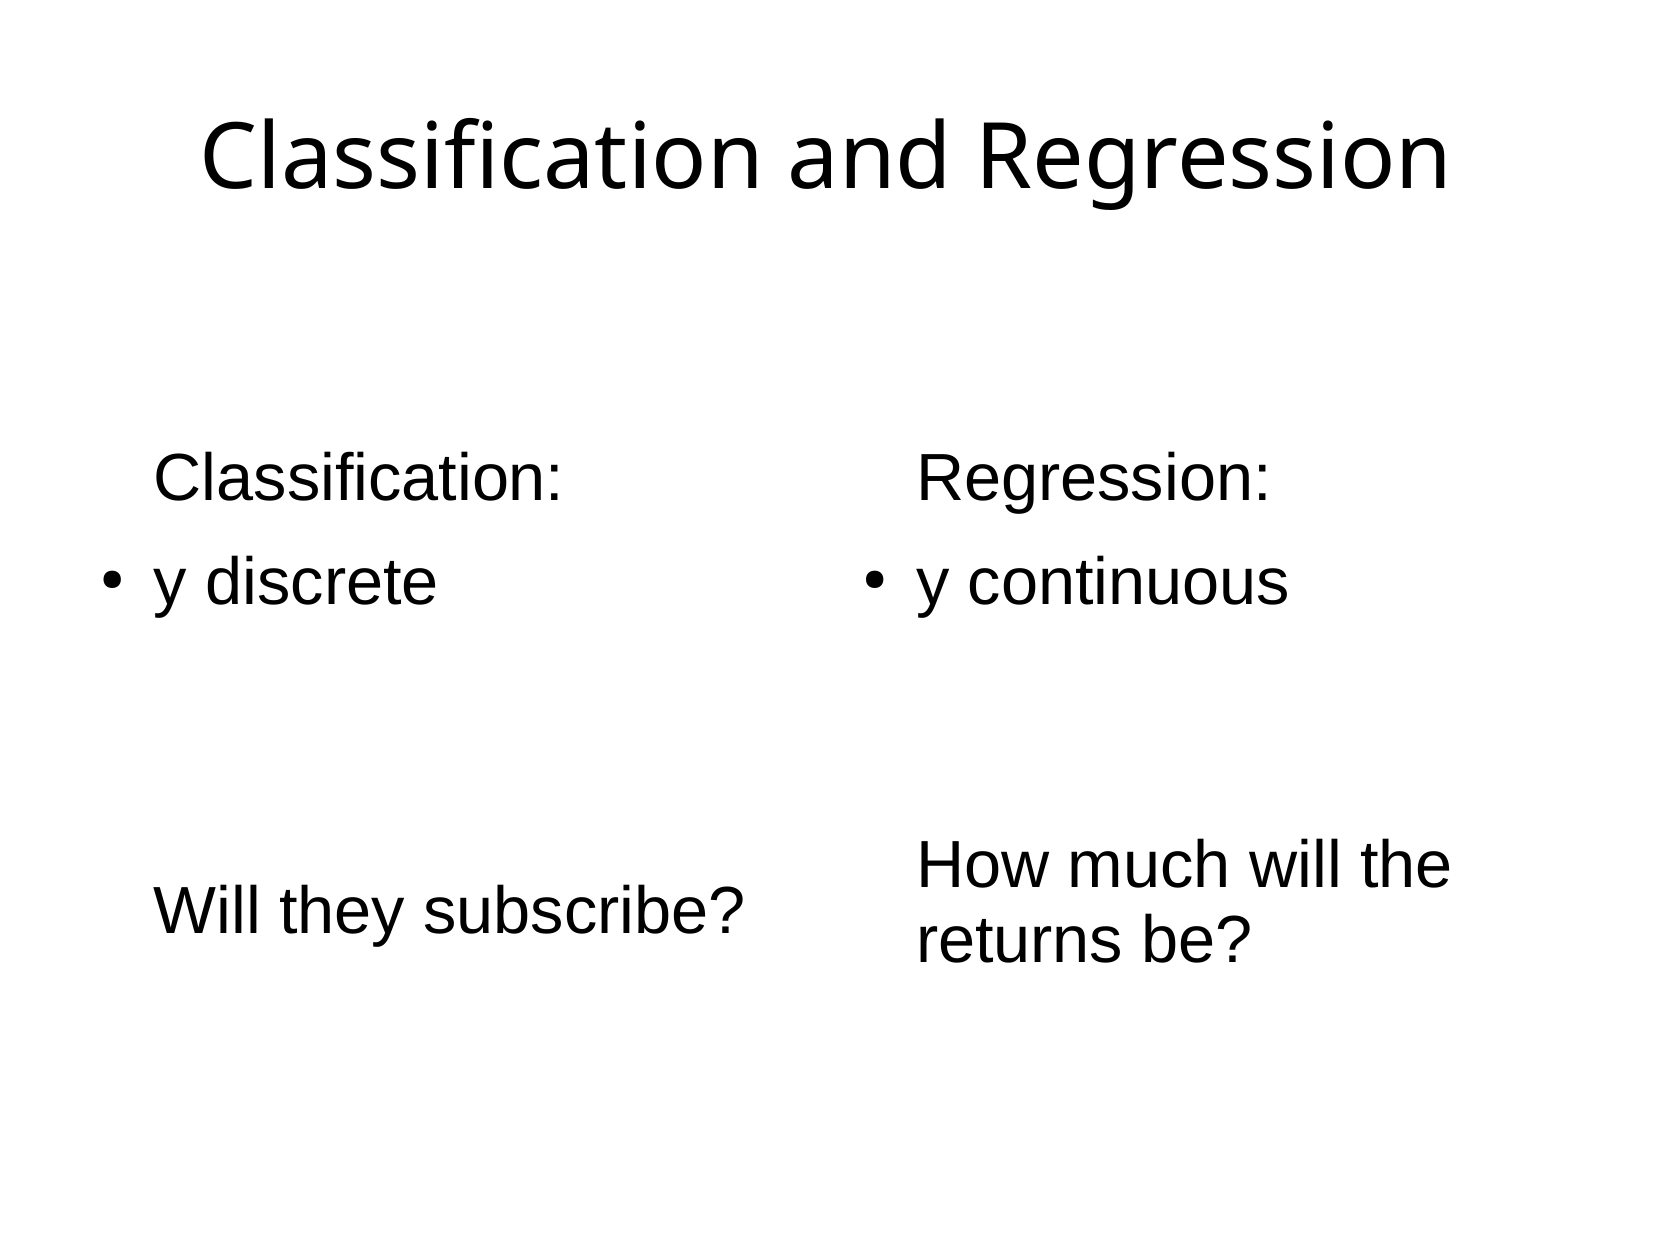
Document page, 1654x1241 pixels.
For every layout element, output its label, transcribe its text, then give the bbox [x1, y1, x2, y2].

title Classification and Regression [82, 49, 1571, 257]
list Regression: y continuous How much will the returns be? [845, 290, 1572, 1010]
list Classification: y discrete Will they subscribe? [82, 290, 809, 1010]
